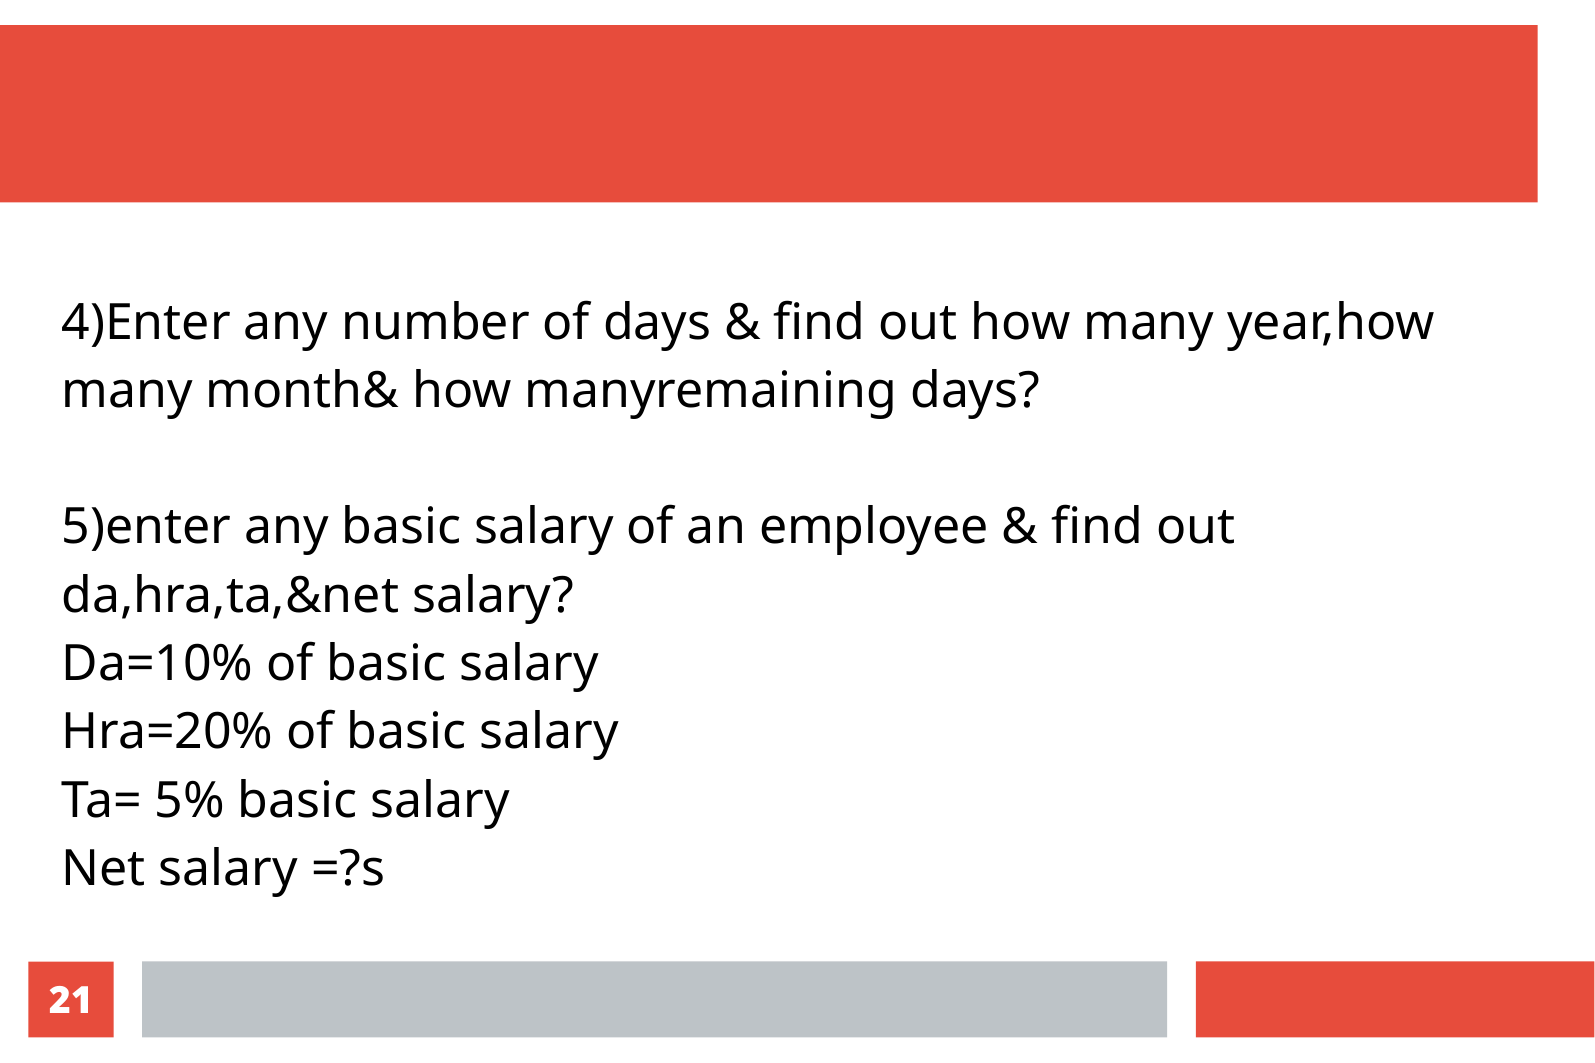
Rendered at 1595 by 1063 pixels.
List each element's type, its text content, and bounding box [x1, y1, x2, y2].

text_box 4)Enter any number of days & find out how many year,how many month& how manyremaining days? 5)enter any basic salary of an employee & find out da,hra,ta,&net salary? Da=10% of basic salary Hra=20% of basic salary Ta= 5% basic salary Net salary =?s [46, 278, 1509, 818]
